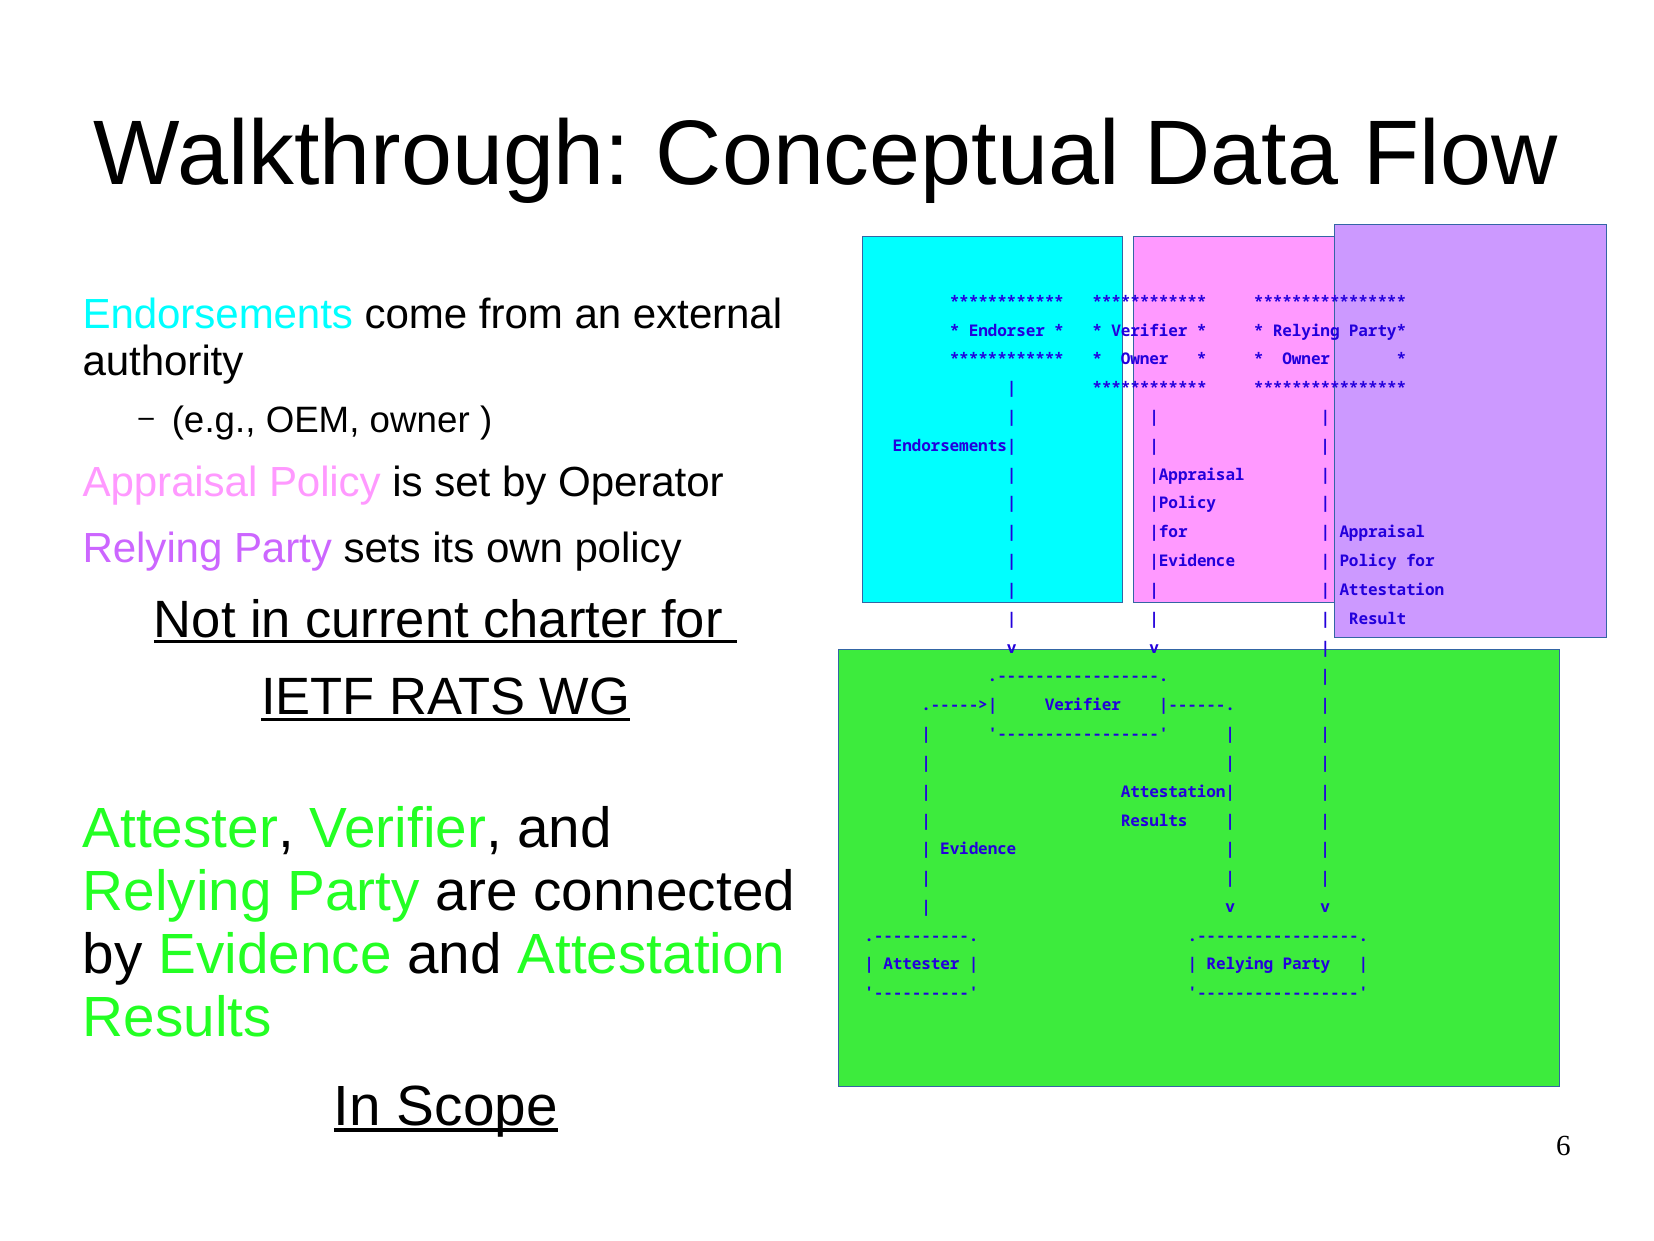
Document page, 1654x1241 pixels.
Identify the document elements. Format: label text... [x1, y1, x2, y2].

text_box [862, 236, 1123, 290]
text_box [838, 649, 1560, 1087]
title Walkthrough: Conceptual Data Flow [82, 49, 1571, 257]
list Attester, Verifier, and Relying Party are connected by Evidence and Attestation Results In Scope [82, 795, 809, 1139]
text_box [1133, 224, 1607, 638]
list Endorsements come from an external authority (e.g., OEM, owner ) Appraisal Policy is set by Operator Relying Party sets its own policy Not in current charter for IETF RATS WG [82, 290, 809, 733]
list ************ ************ **************** * Endorser * * Verifier * * Relying Party* ************ * Owner * * Owner * | ************ **************** | | | Endorsements| | | | |Appraisal | | |Policy | | |for | Appraisal | |Evidence | Policy for | | | Attestation | | | Result v v | .-----------------. | .----->| Verifier |------. | | '-----------------' | | | | | | Attestation| | | Results | | | Evidence | | | | | | v v .----------. .-----------------. | Attester | | Relying Party | '----------' '-----------------' [845, 290, 1572, 1010]
